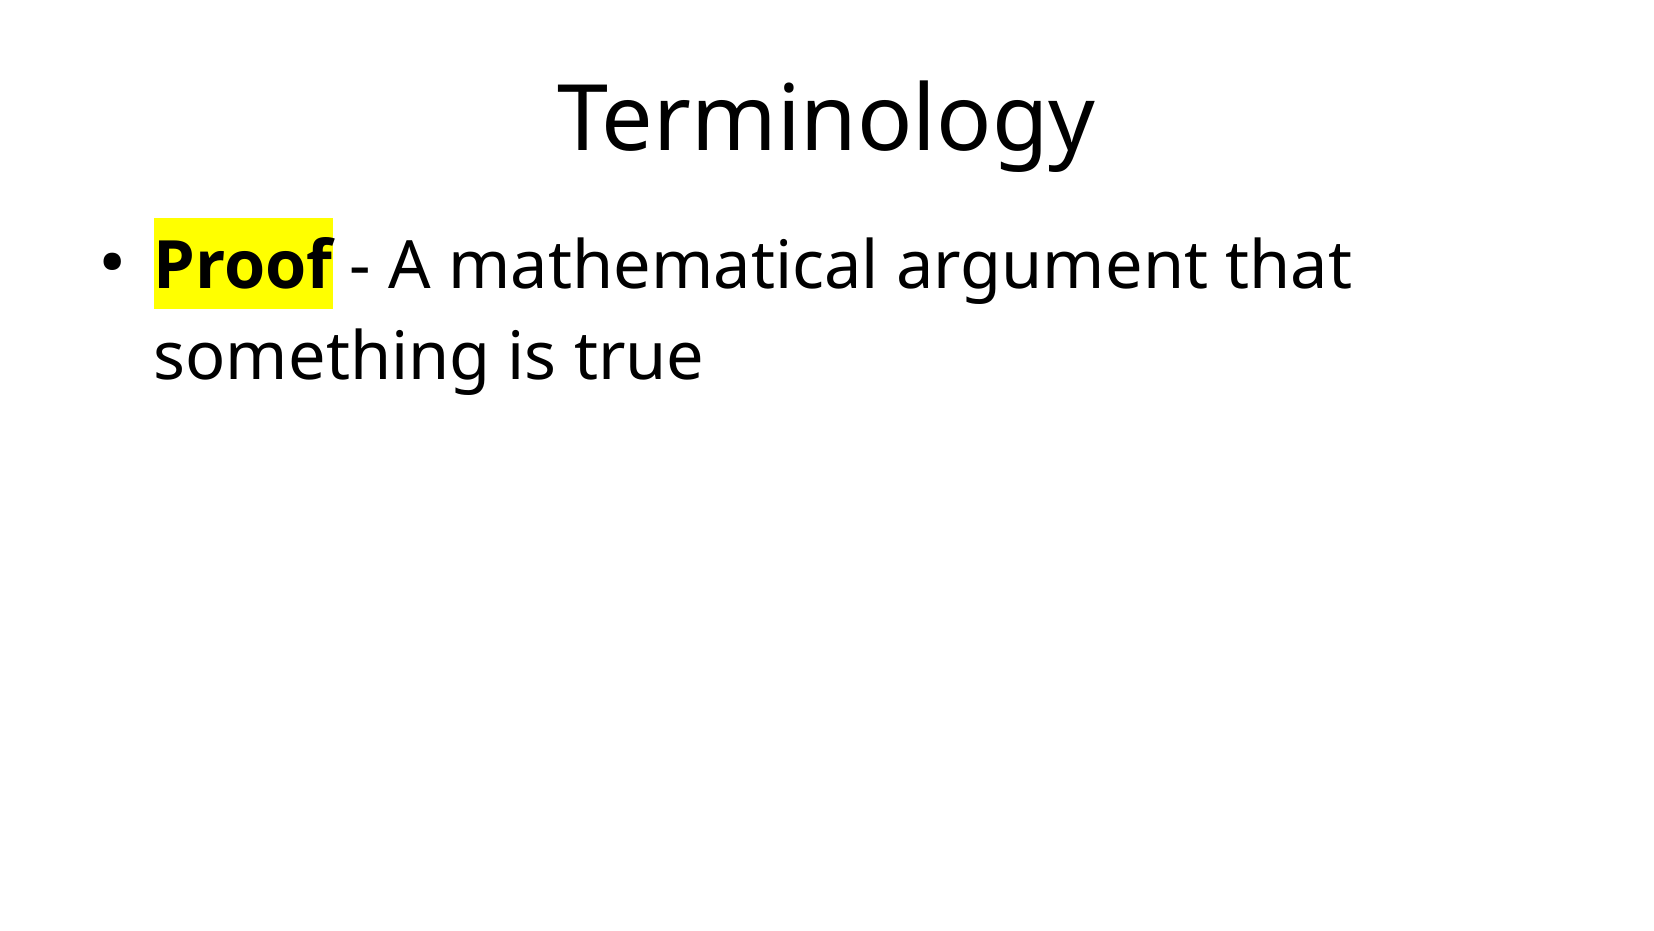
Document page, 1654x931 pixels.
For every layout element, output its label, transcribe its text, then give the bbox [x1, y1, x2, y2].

list Proof - A mathematical argument that something is true [82, 217, 1571, 758]
title Terminology [82, 37, 1571, 193]
